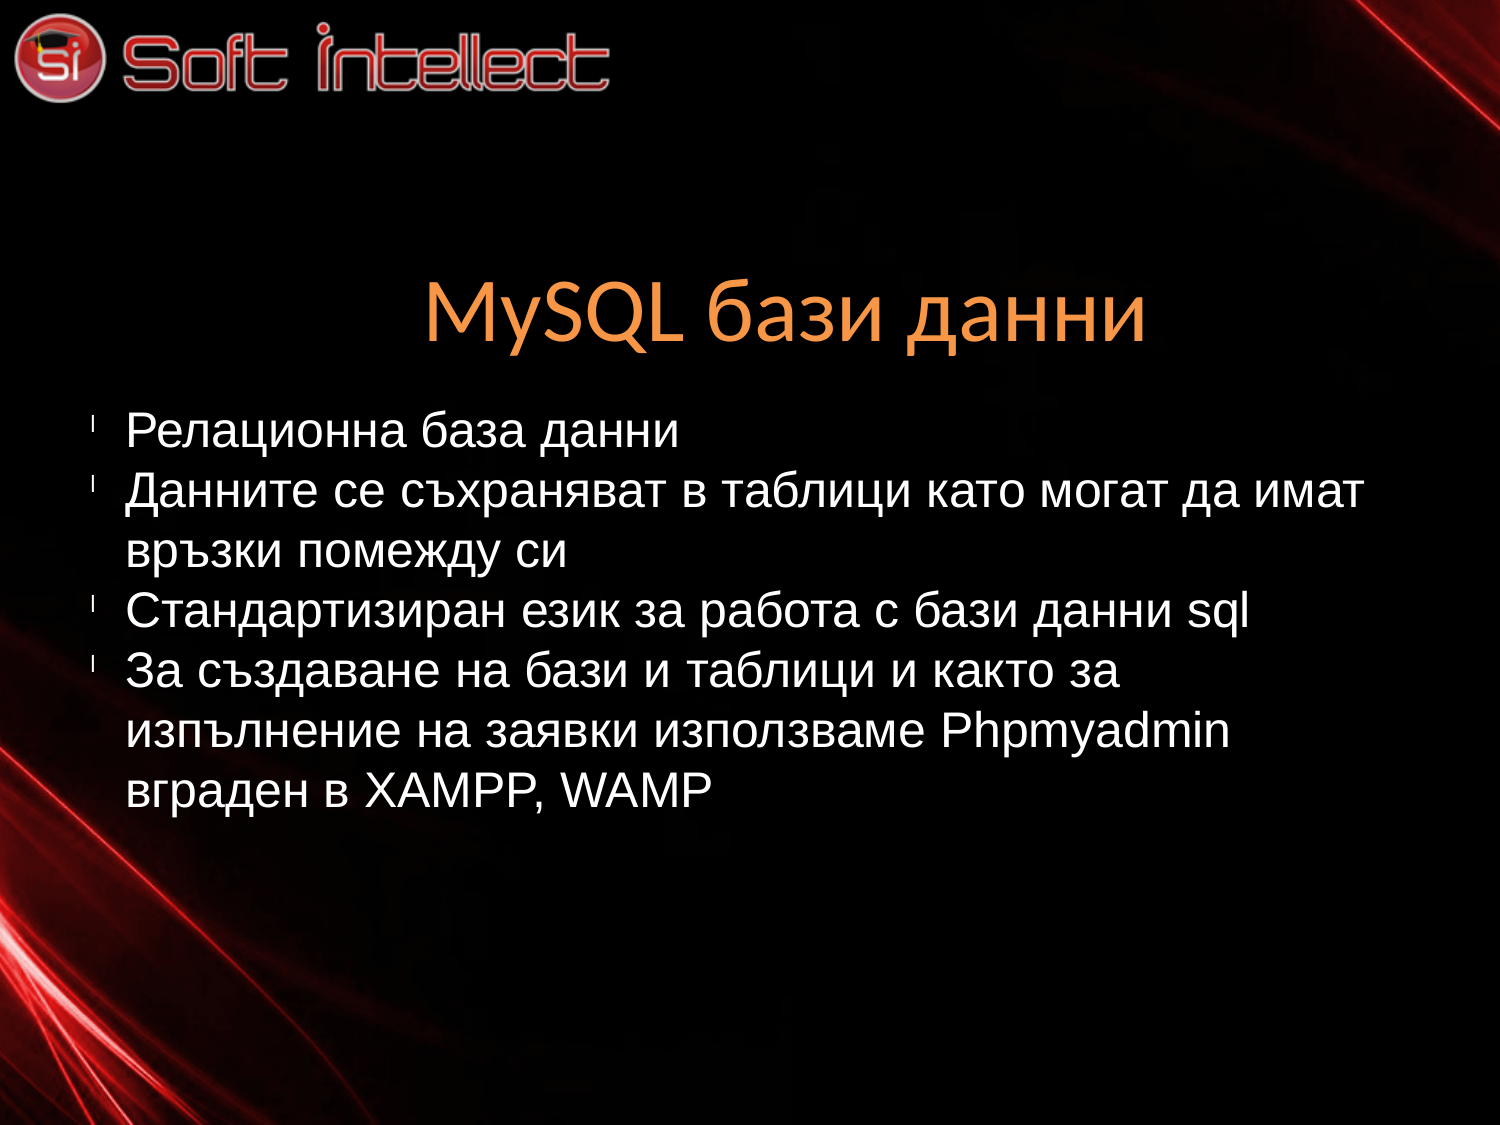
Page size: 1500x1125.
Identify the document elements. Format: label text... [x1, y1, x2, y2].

text_box MySQL бази данни [149, 184, 1424, 389]
text_box Релационна база данни Данните се съхраняват в таблици като могат да имат връзки помежду си Стандартизиран език за работа с бази данни sql За създаване на бази и таблици и както за изпълнение на заявки използваме Phpmyadmin вграден в XAMPP, WAMP [75, 389, 1425, 1125]
picture [0, 0, 1500, 1125]
